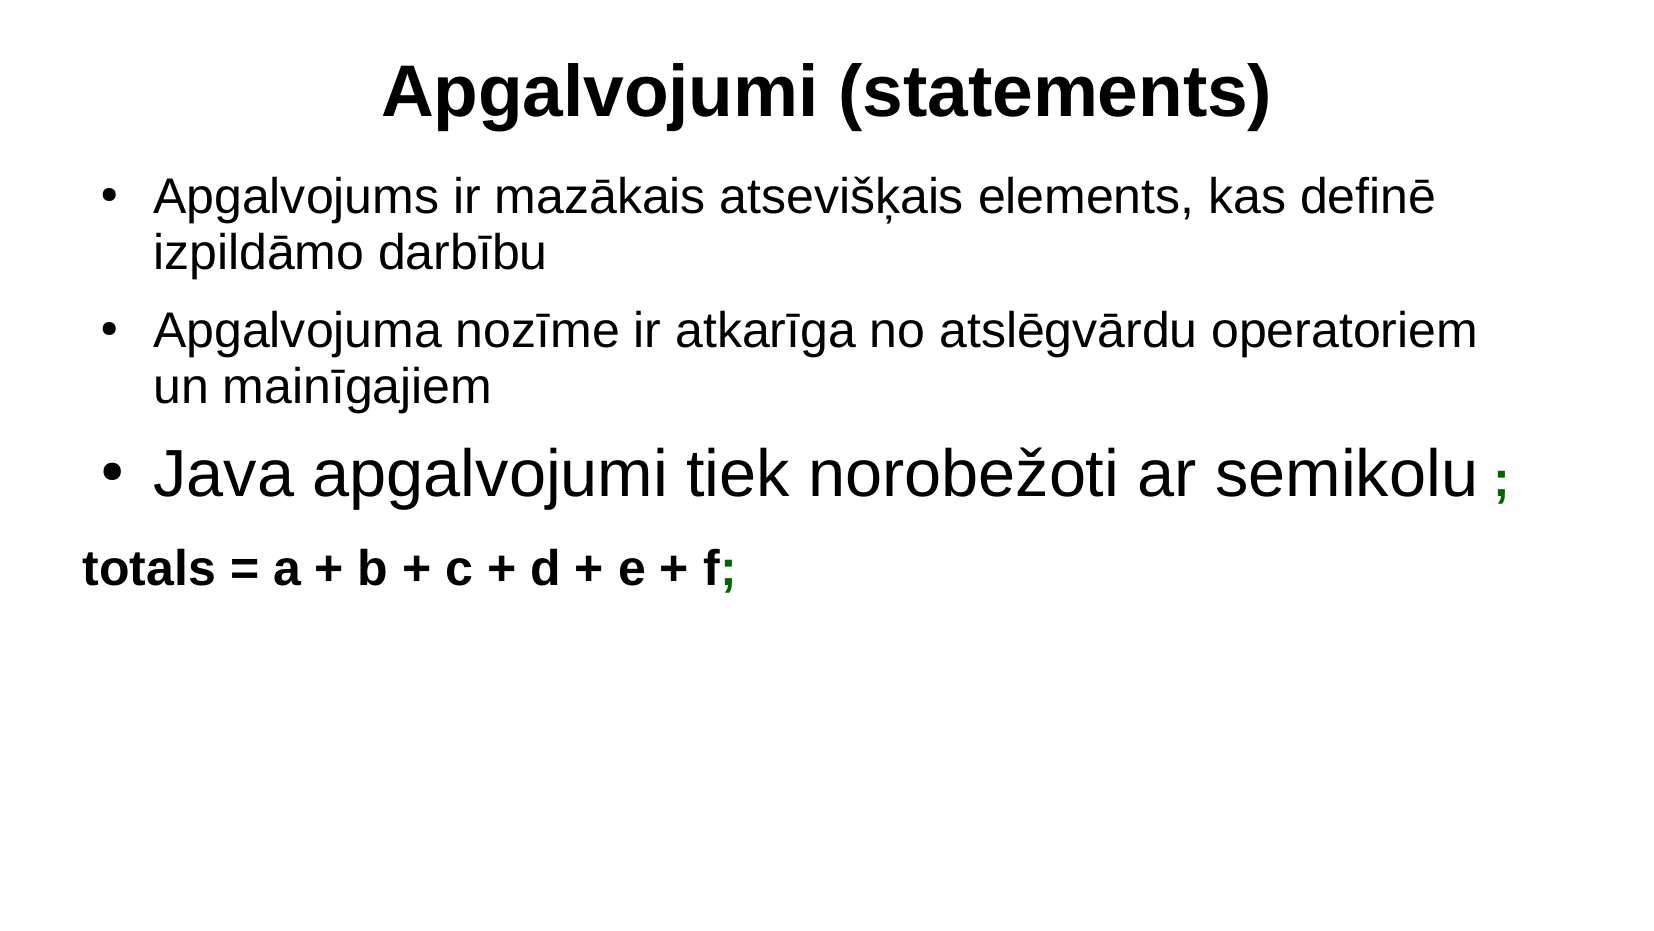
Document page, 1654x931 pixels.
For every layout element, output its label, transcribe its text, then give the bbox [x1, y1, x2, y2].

title Apgalvojumi (statements) [82, 37, 1571, 147]
list Apgalvojums ir mazākais atsevišķais elements, kas definē izpildāmo darbību Apgalvojuma nozīme ir atkarīga no atslēgvārdu operatoriem un mainīgajiem Java apgalvojumi tiek norobežoti ar semikolu ; totals = a + b + c + d + e + f; [82, 168, 1538, 889]
